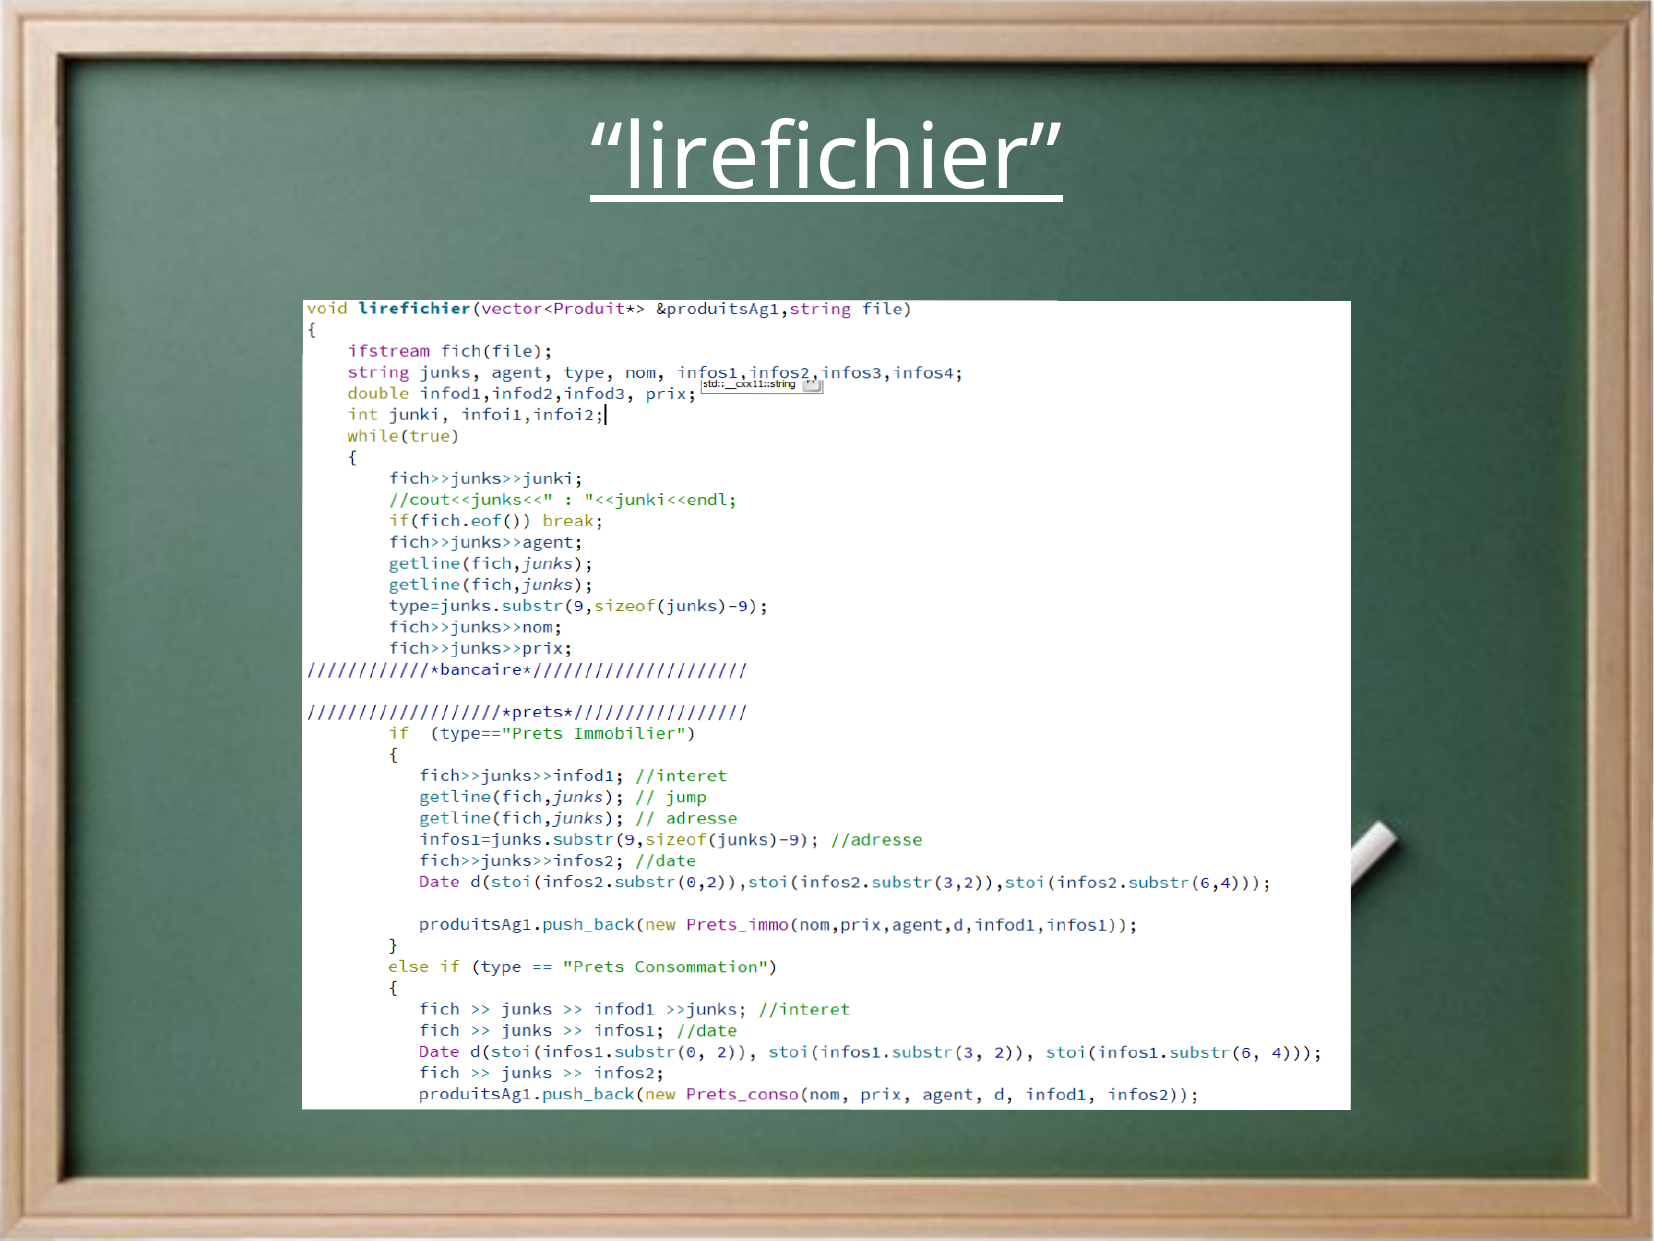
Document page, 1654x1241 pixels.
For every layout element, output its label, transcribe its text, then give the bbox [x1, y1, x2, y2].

title “lirefichier” [82, 49, 1571, 257]
picture [0, 0, 1654, 1241]
